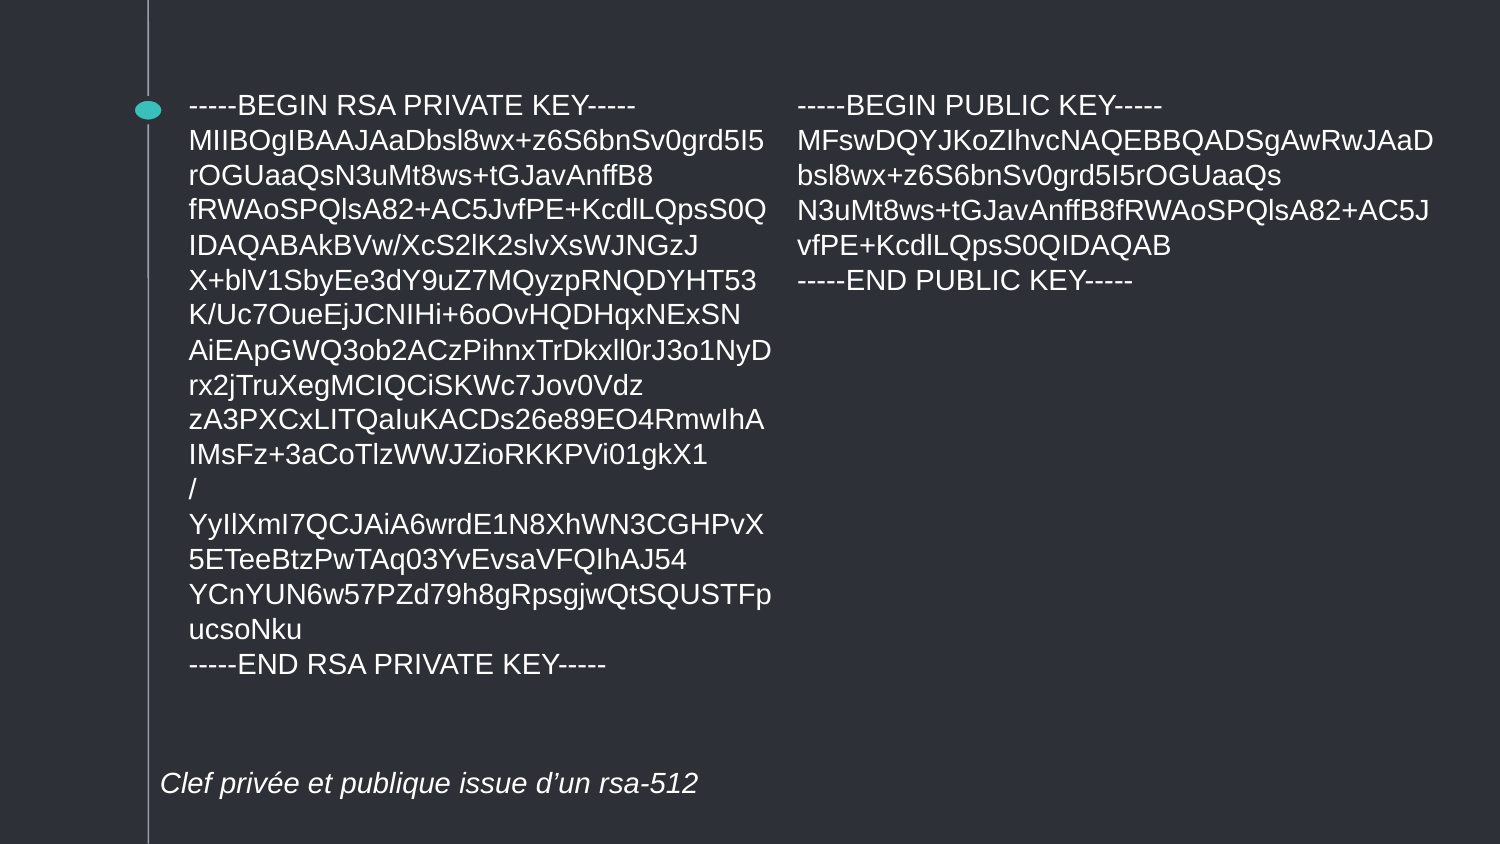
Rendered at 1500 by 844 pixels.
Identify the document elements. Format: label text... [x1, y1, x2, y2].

text_box -----BEGIN PUBLIC KEY----- MFswDQYJKoZIhvcNAQEBBQADSgAwRwJAaDbsl8wx+z6S6bnSv0grd5I5rOGUaaQs N3uMt8ws+tGJavAnffB8fRWAoSPQlsA82+AC5JvfPE+KcdlLQpsS0QIDAQAB -----END PUBLIC KEY----- [782, 71, 1454, 786]
text_box Clef privée et publique issue d’un rsa-512 [145, 749, 817, 828]
text_box -----BEGIN RSA PRIVATE KEY----- MIIBOgIBAAJAaDbsl8wx+z6S6bnSv0grd5I5rOGUaaQsN3uMt8ws+tGJavAnffB8 fRWAoSPQlsA82+AC5JvfPE+KcdlLQpsS0QIDAQABAkBVw/XcS2lK2slvXsWJNGzJ X+blV1SbyEe3dY9uZ7MQyzpRNQDYHT53K/Uc7OueEjJCNIHi+6oOvHQDHqxNExSN AiEApGWQ3ob2ACzPihnxTrDkxll0rJ3o1NyDrx2jTruXegMCIQCiSKWc7Jov0Vdz zA3PXCxLITQaIuKACDs26e89EO4RmwIhAIMsFz+3aCoTlzWWJZioRKKPVi01gkX1 /YyIlXmI7QCJAiA6wrdE1N8XhWN3CGHPvX5ETeeBtzPwTAq03YvEvsaVFQIhAJ54 YCnYUN6w57PZd79h8gRpsgjwQtSQUSTFpucsoNku -----END RSA PRIVATE KEY----- [173, 71, 788, 729]
